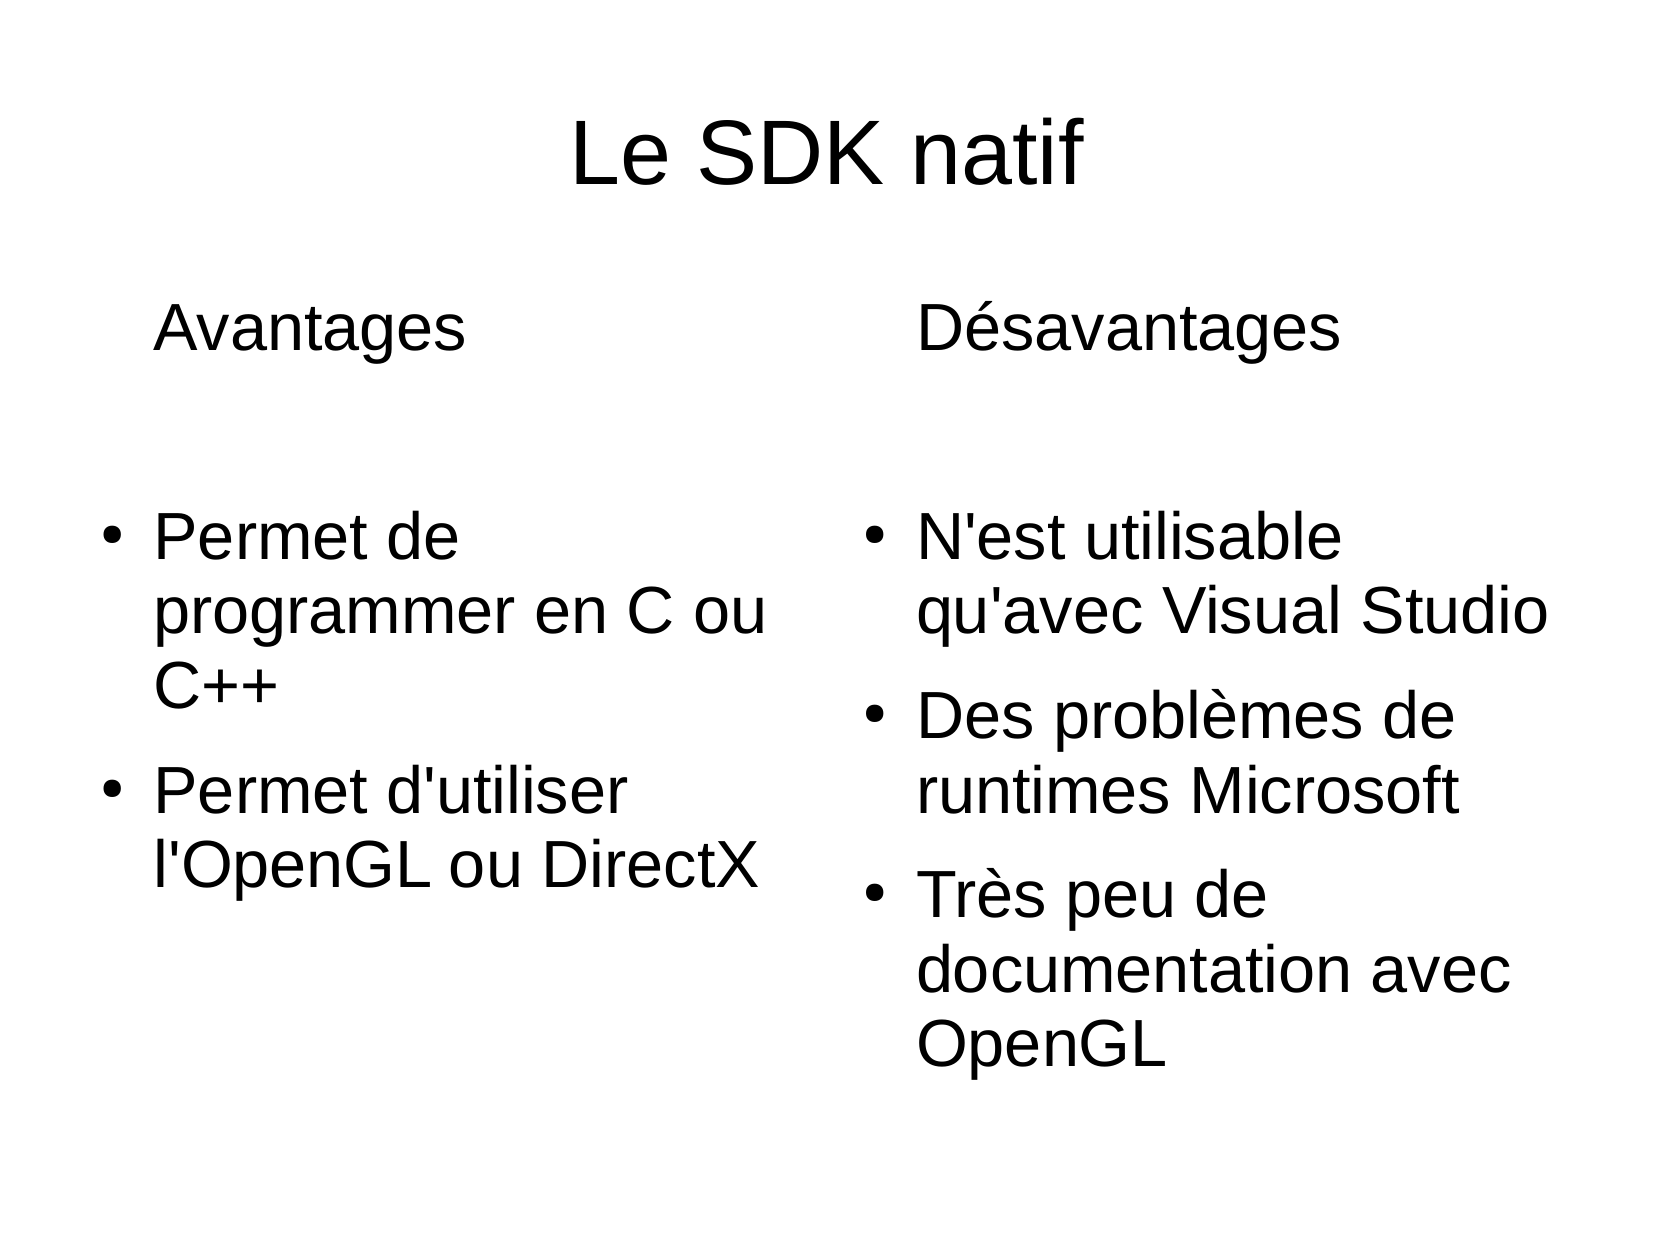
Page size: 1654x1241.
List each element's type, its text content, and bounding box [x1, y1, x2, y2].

title Le SDK natif [82, 49, 1571, 257]
list Désavantages N'est utilisable qu'avec Visual Studio Des problèmes de runtimes Microsoft Très peu de documentation avec OpenGL [845, 290, 1572, 1082]
list Avantages Permet de programmer en C ou C++ Permet d'utiliser l'OpenGL ou DirectX [82, 290, 809, 1010]
